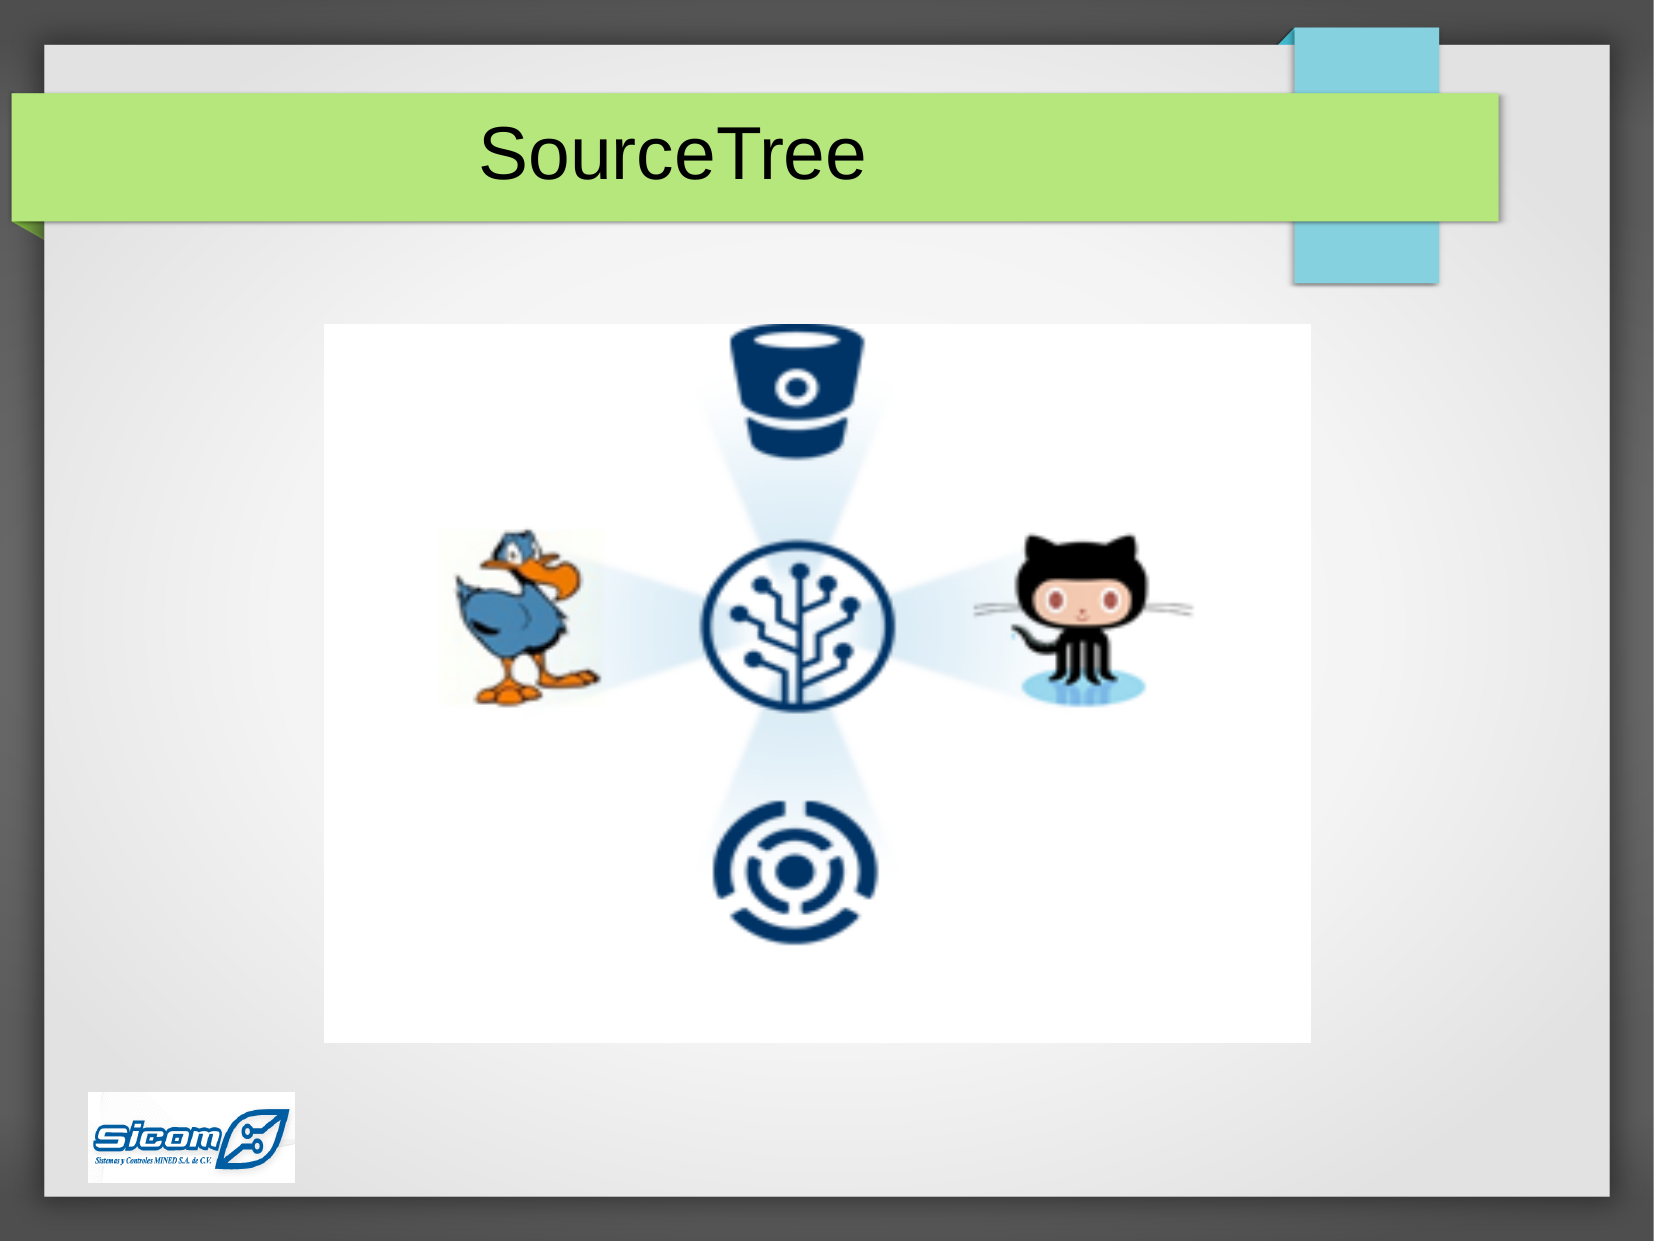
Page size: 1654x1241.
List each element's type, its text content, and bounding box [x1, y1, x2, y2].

picture [0, 0, 1654, 1241]
title SourceTree [82, 94, 1264, 213]
